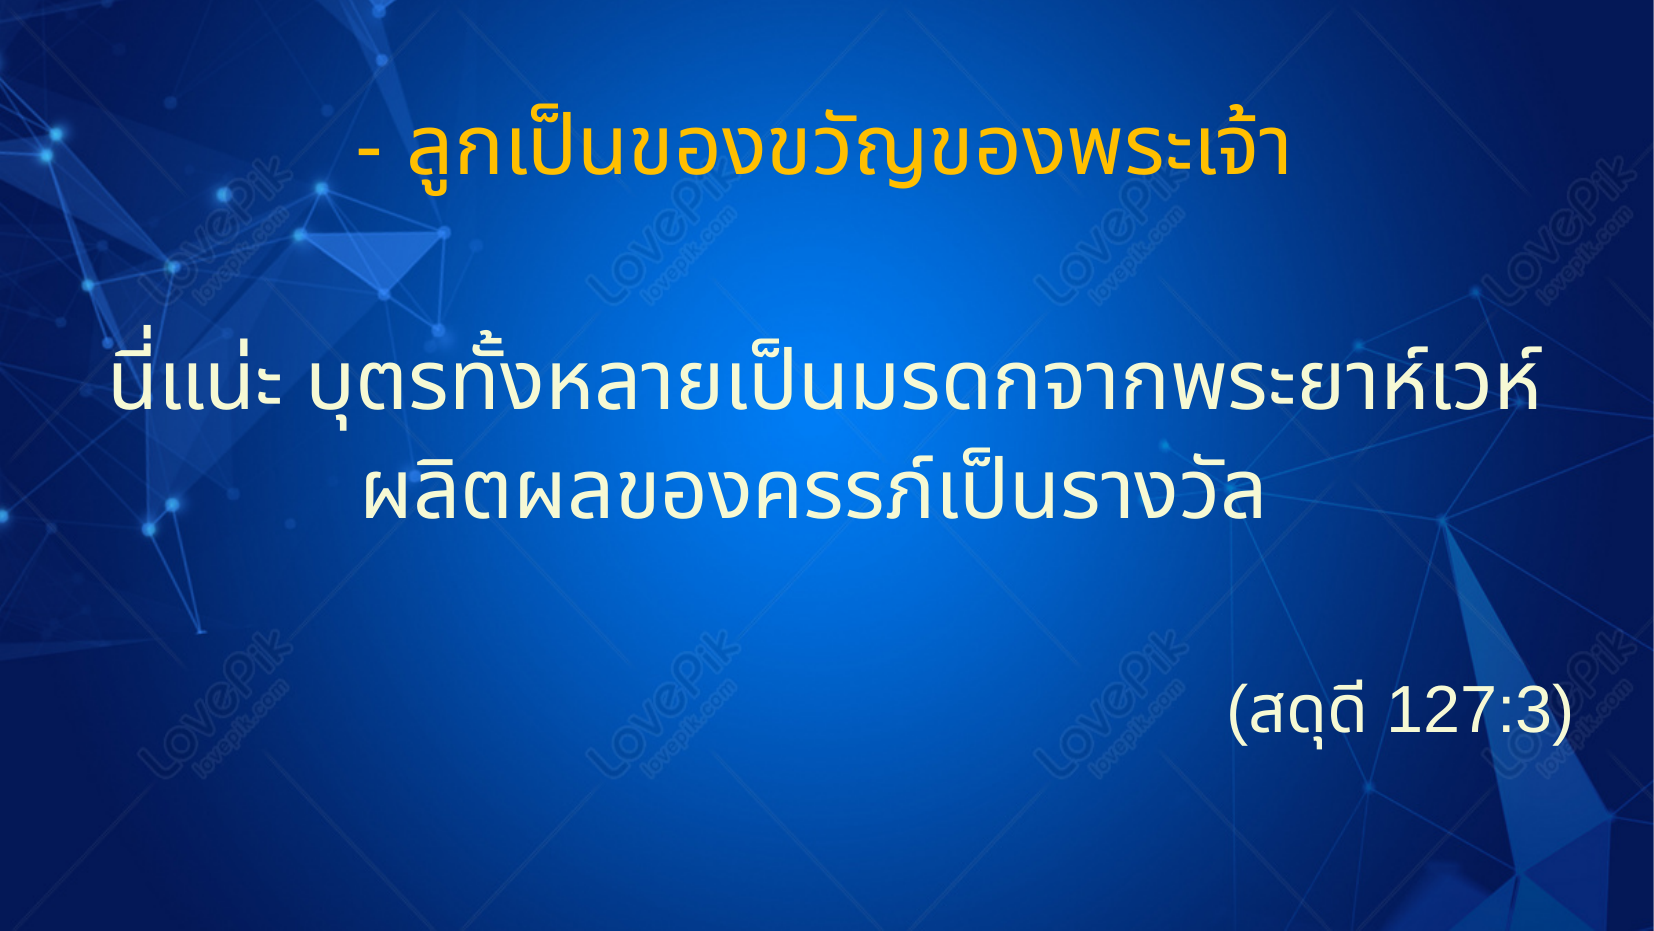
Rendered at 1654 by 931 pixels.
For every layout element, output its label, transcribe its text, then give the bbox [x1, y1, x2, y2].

picture [0, 0, 1654, 931]
title - ลูกเป็นของขวัญของพระเจ้า [75, 81, 1576, 228]
title (สดุดี 127:3) [75, 635, 1576, 782]
title นี่แน่ะ บุตรทั้งหลายเป็นมรดกจากพระยาห์เวห์ ผลิตผลของครรภ์เป็นรางวัล [75, 335, 1576, 553]
